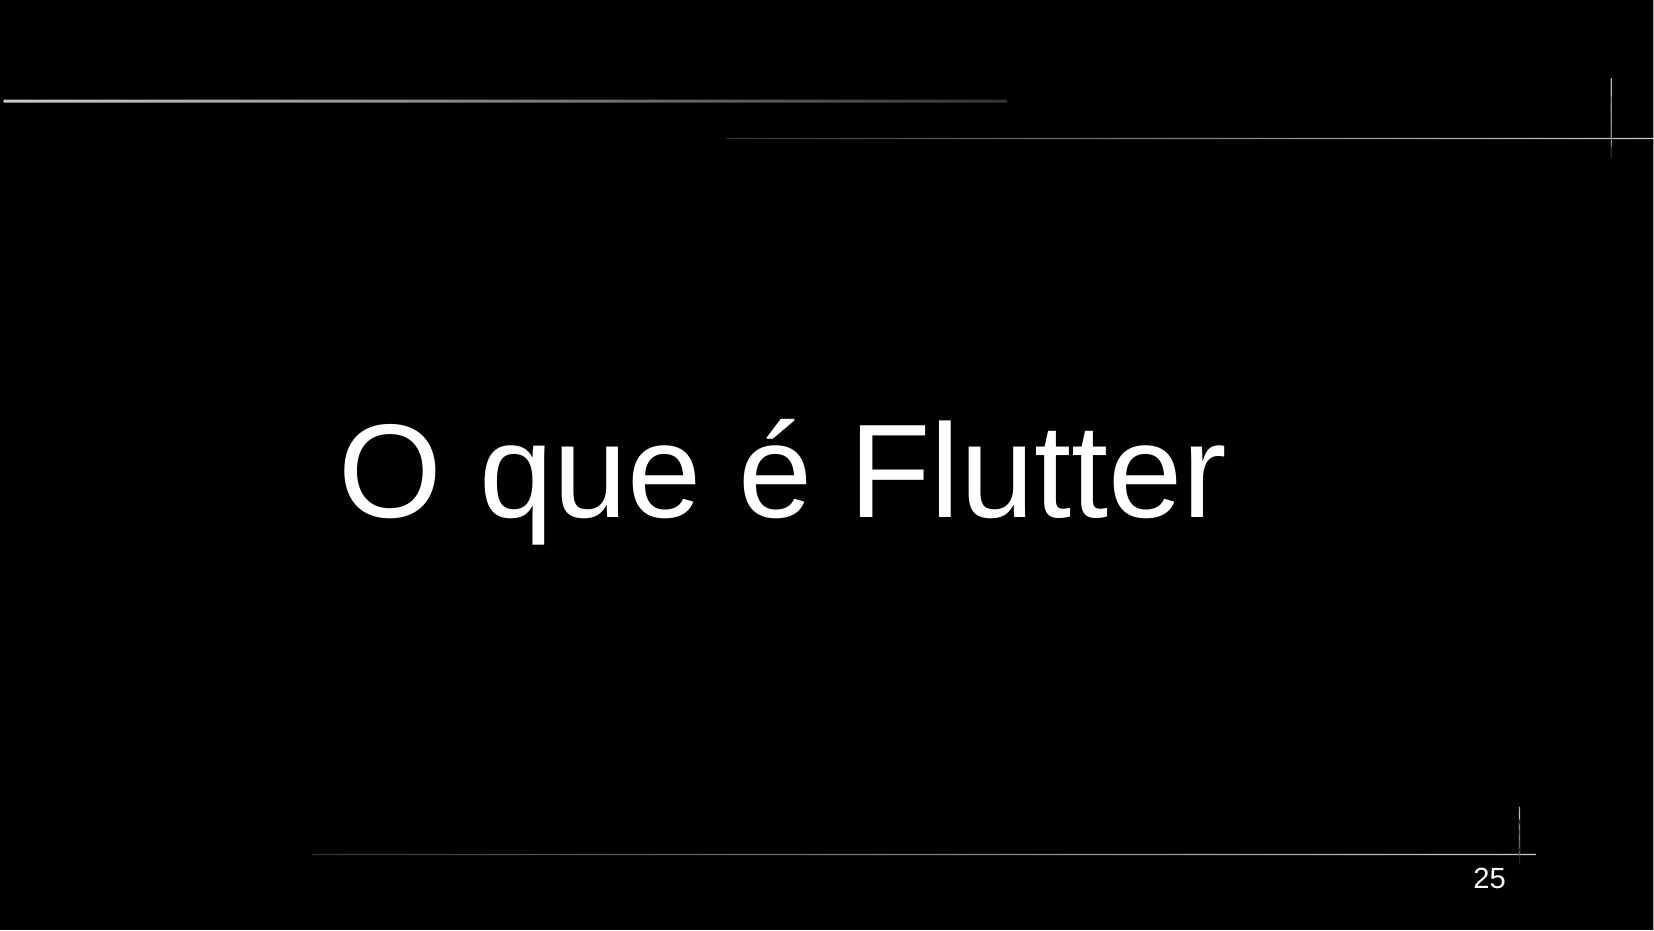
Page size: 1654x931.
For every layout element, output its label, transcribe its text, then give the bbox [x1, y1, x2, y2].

subtitle O que é Flutter [0, 225, 1565, 718]
